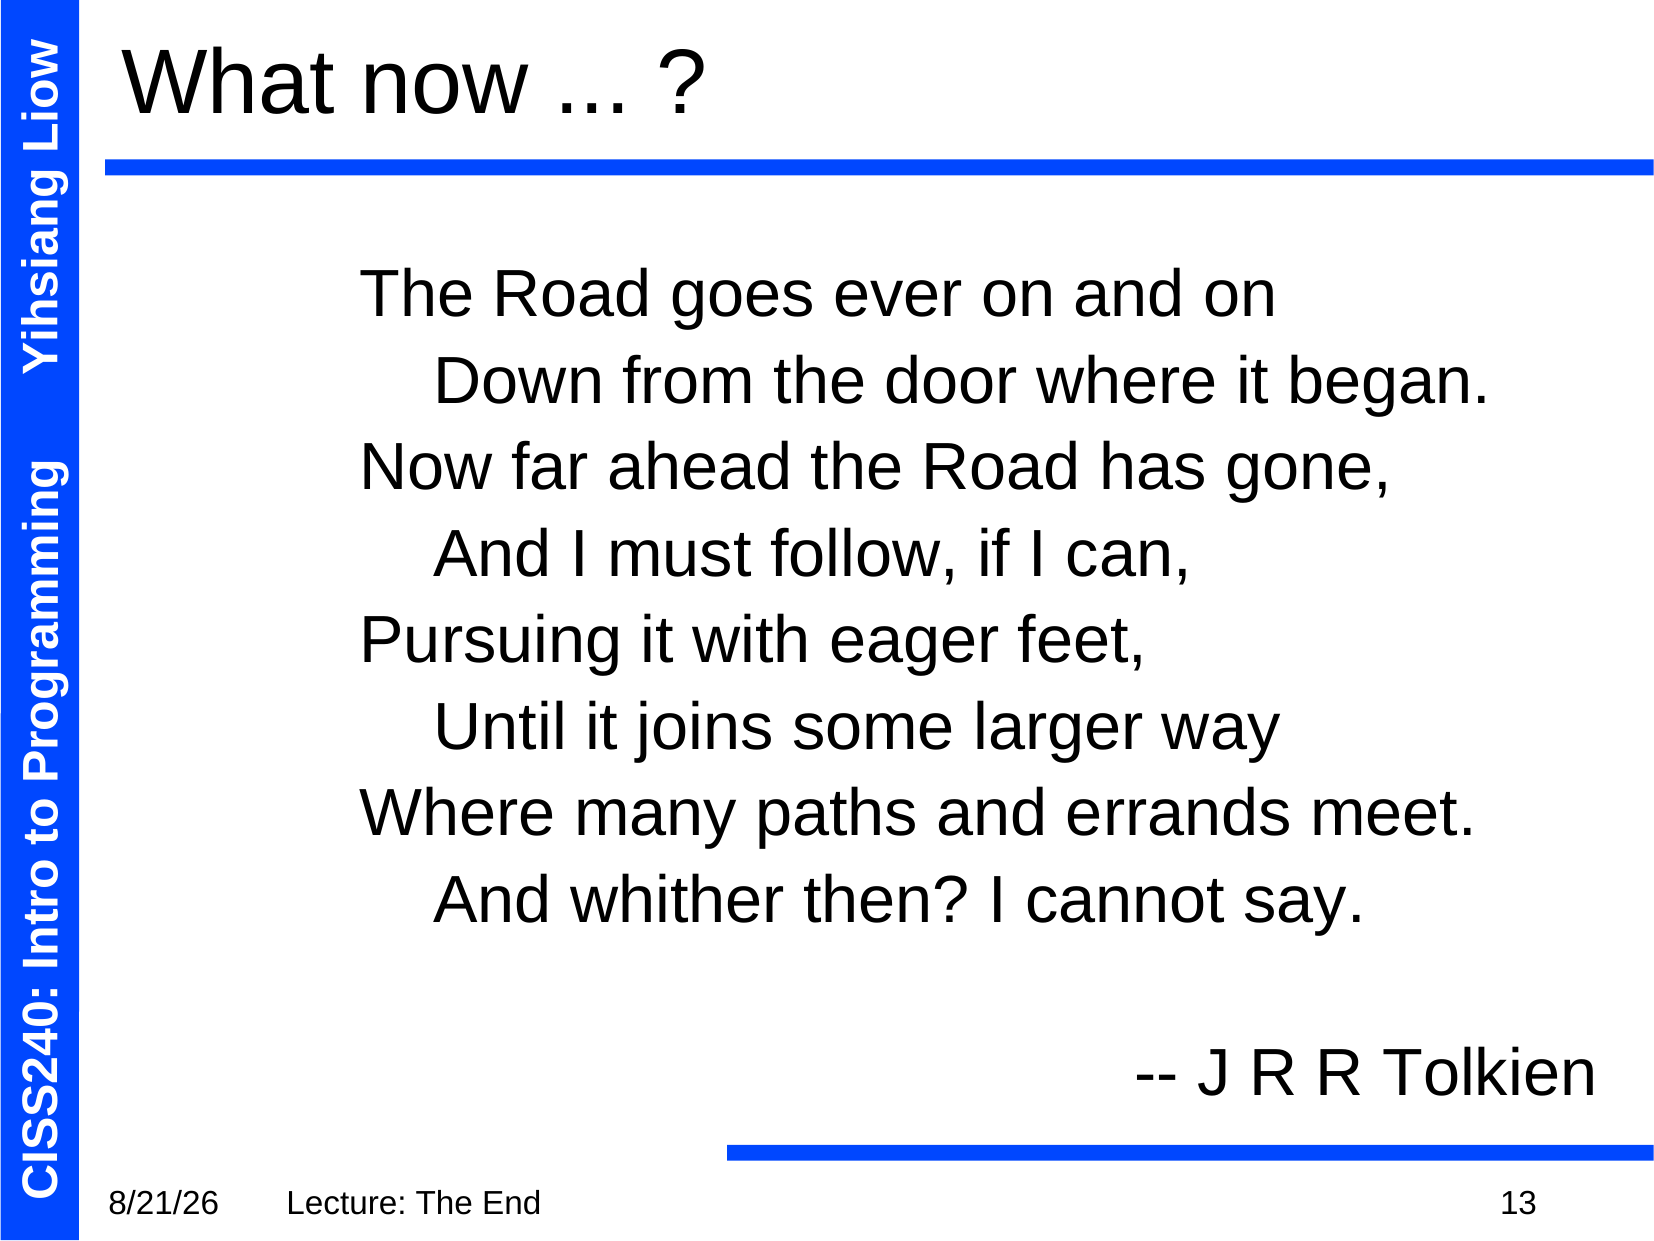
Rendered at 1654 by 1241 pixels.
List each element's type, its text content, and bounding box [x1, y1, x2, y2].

list The Road goes ever on and on Down from the door where it began. Now far ahead the Road has gone, And I must follow, if I can, Pursuing it with eager feet, Until it joins some larger way Where many paths and errands meet. And whither then? I cannot say. -- J R R Tolkien [111, 197, 1598, 1117]
title What now ... ? [121, 25, 1654, 138]
